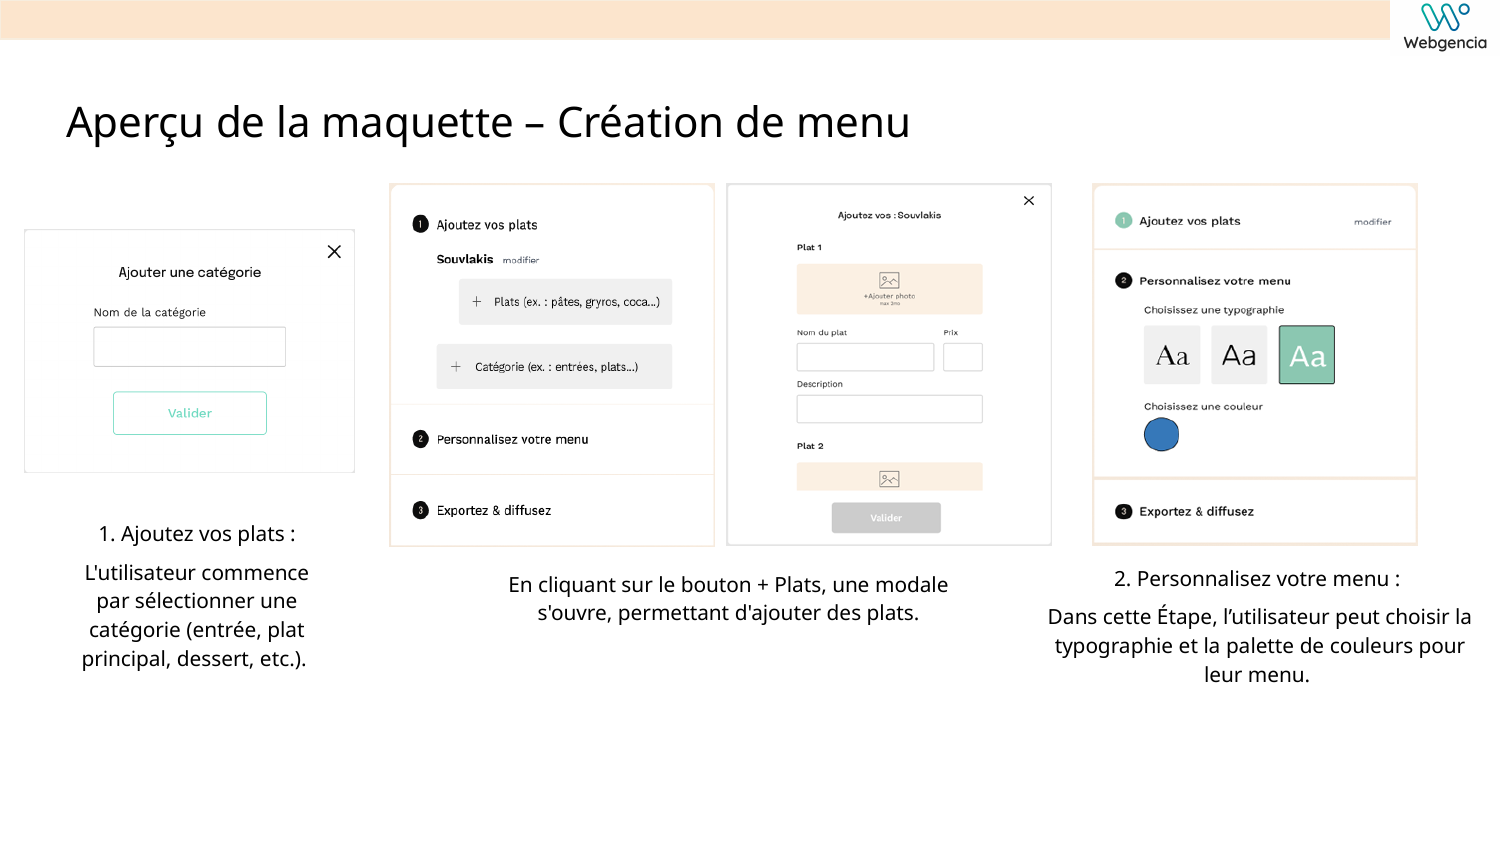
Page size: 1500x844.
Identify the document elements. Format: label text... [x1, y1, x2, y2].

picture [726, 183, 1052, 546]
text_box 1. Ajoutez vos plats : L'utilisateur commence par sélectionner une catégorie (entrée, plat principal, dessert, etc.). [0, 501, 337, 686]
text_box En cliquant sur le bouton + Plats, une modale s'ouvre, permettant d'ajouter des plats. [395, 552, 956, 640]
picture [24, 229, 355, 473]
text_box 2. Personnalisez votre menu : Dans cette Étape, l’utilisateur peut choisir la typographie et la palette de couleurs pour leur menu. [956, 546, 1489, 702]
picture [389, 183, 715, 547]
text_box [0, 0, 1390, 40]
picture [1390, 0, 1500, 56]
picture [1092, 183, 1418, 546]
title Aperçu de la maquette – Création de menu [51, 72, 1449, 167]
